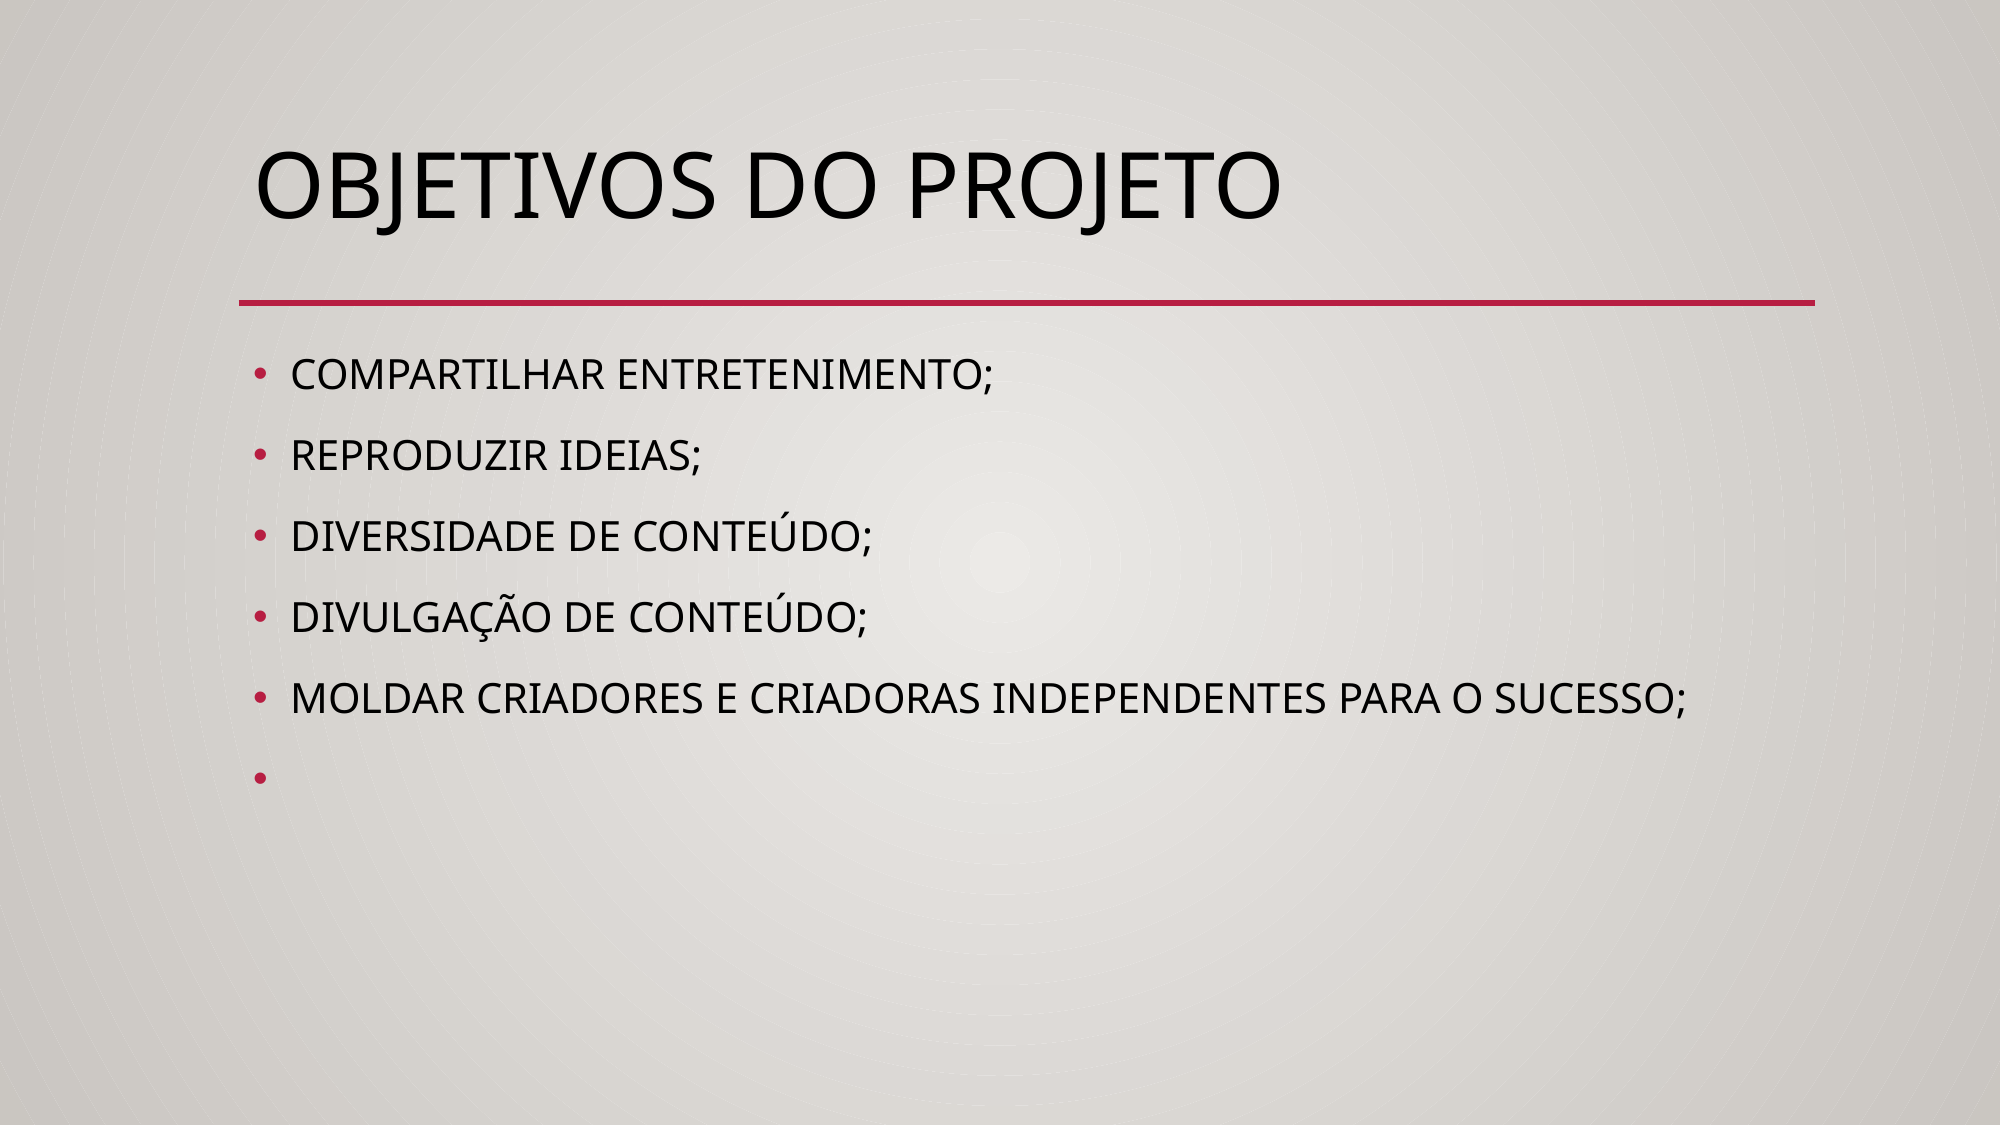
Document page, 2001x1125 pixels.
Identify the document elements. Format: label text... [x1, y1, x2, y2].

title Objetivos do projeto [238, 131, 1814, 305]
list COMPARTILHAR ENTRETENIMENTO; REPRODUZIR IDEIAS; DIVERSIDADE DE CONTEÚDO; DIVULGAÇÃO DE CONTEÚDO; MOLDAR CRIADORES E CRIADORAS INDEPENDENTES PARA O SUCESSO; [238, 330, 1814, 897]
